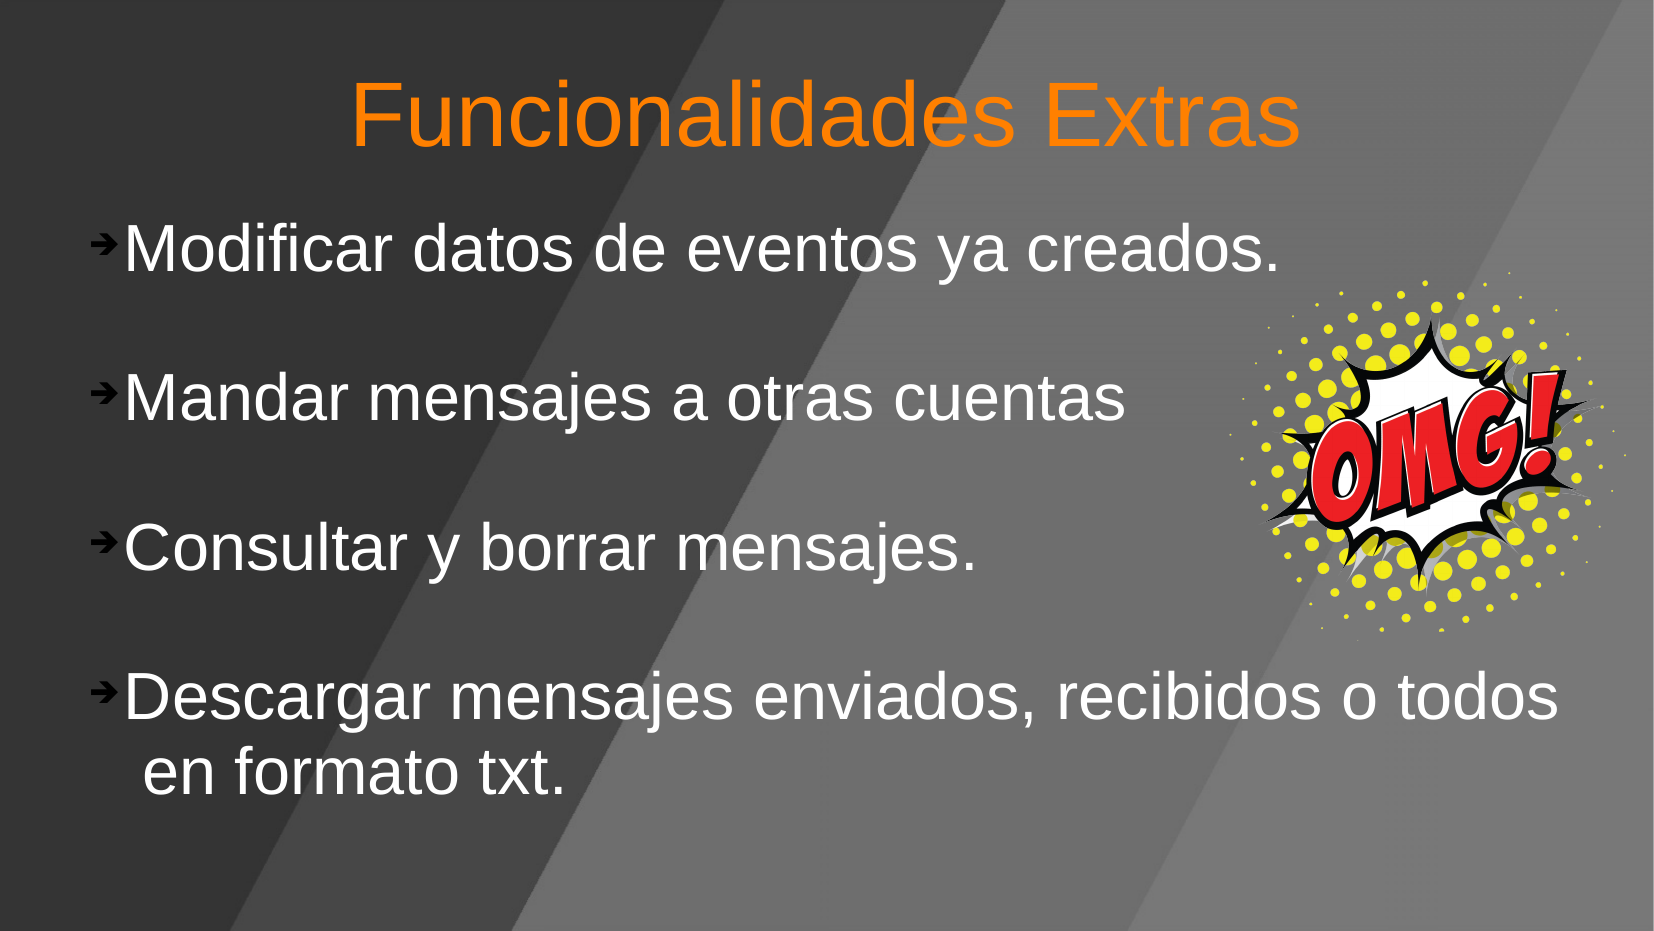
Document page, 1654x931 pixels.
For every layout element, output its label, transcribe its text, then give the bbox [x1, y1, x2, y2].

picture [0, 0, 1654, 931]
title Funcionalidades Extras [82, 37, 1571, 193]
subtitle Modificar datos de eventos ya creados. Mandar mensajes a otras cuentas Consultar y borrar mensajes. Descargar mensajes enviados, recibidos o todos en formato txt. [88, 192, 1577, 827]
